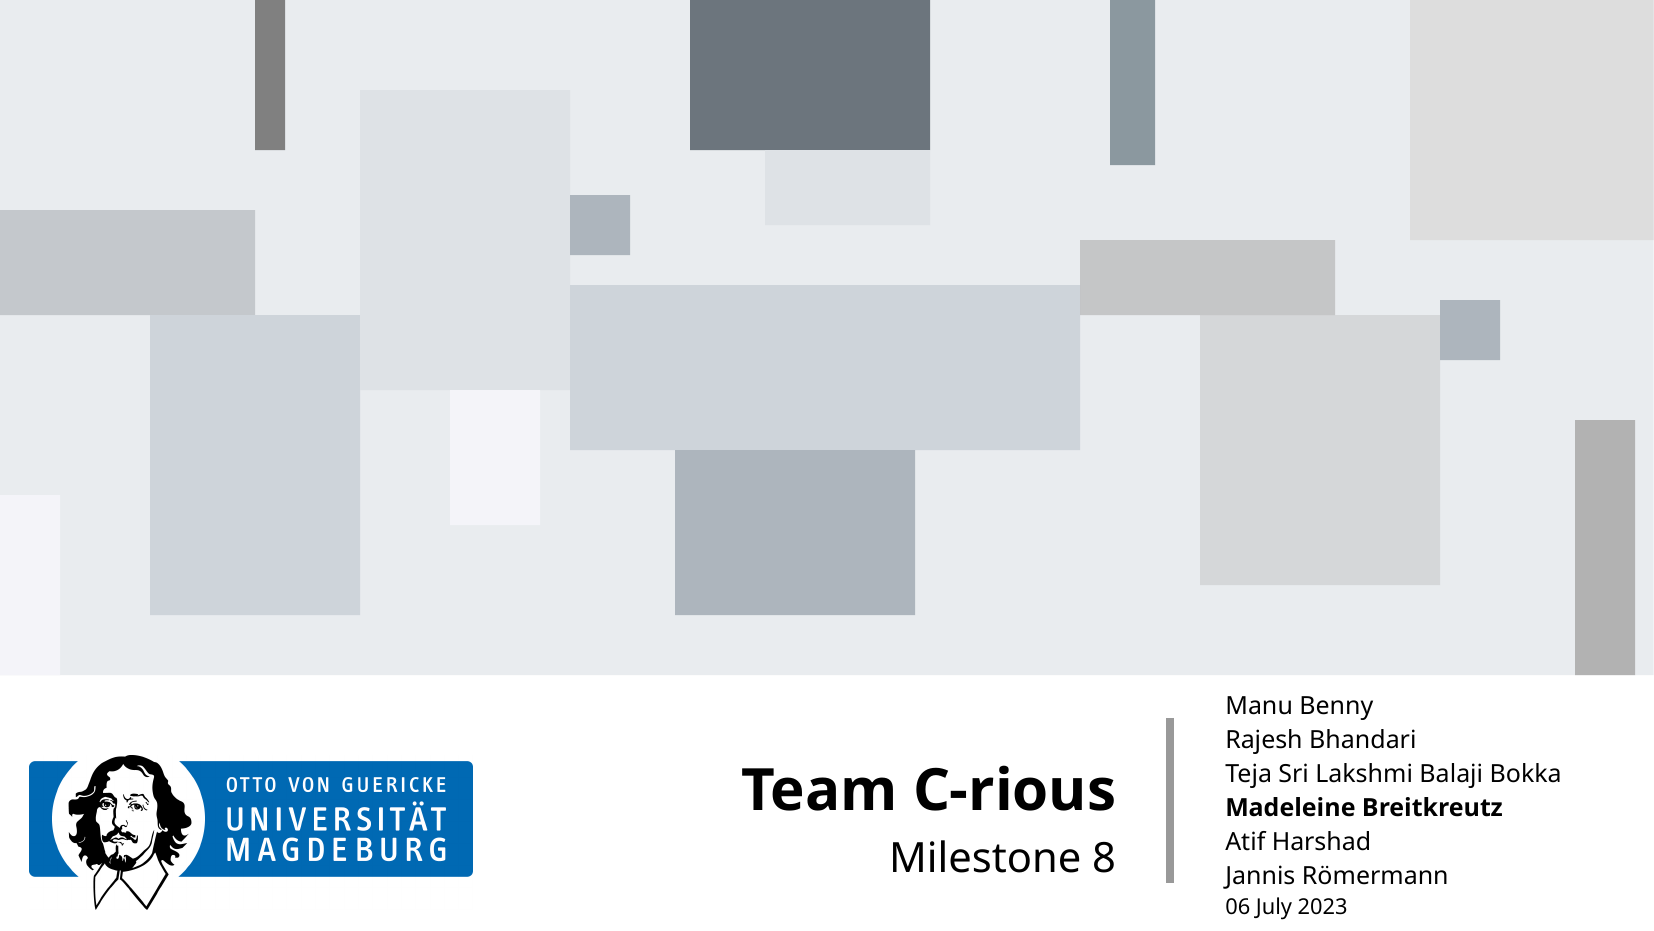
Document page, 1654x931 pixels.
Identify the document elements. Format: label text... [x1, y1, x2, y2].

text_box Team C-rious Milestone 8 [675, 740, 1131, 892]
text_box Manu Benny Rajesh Bhandari Teja Sri Lakshmi Balaji Bokka Madeleine Breitkreutz Atif Harshad Jannis Römermann 06 July 2023 [1210, 680, 1654, 931]
picture [29, 755, 473, 910]
